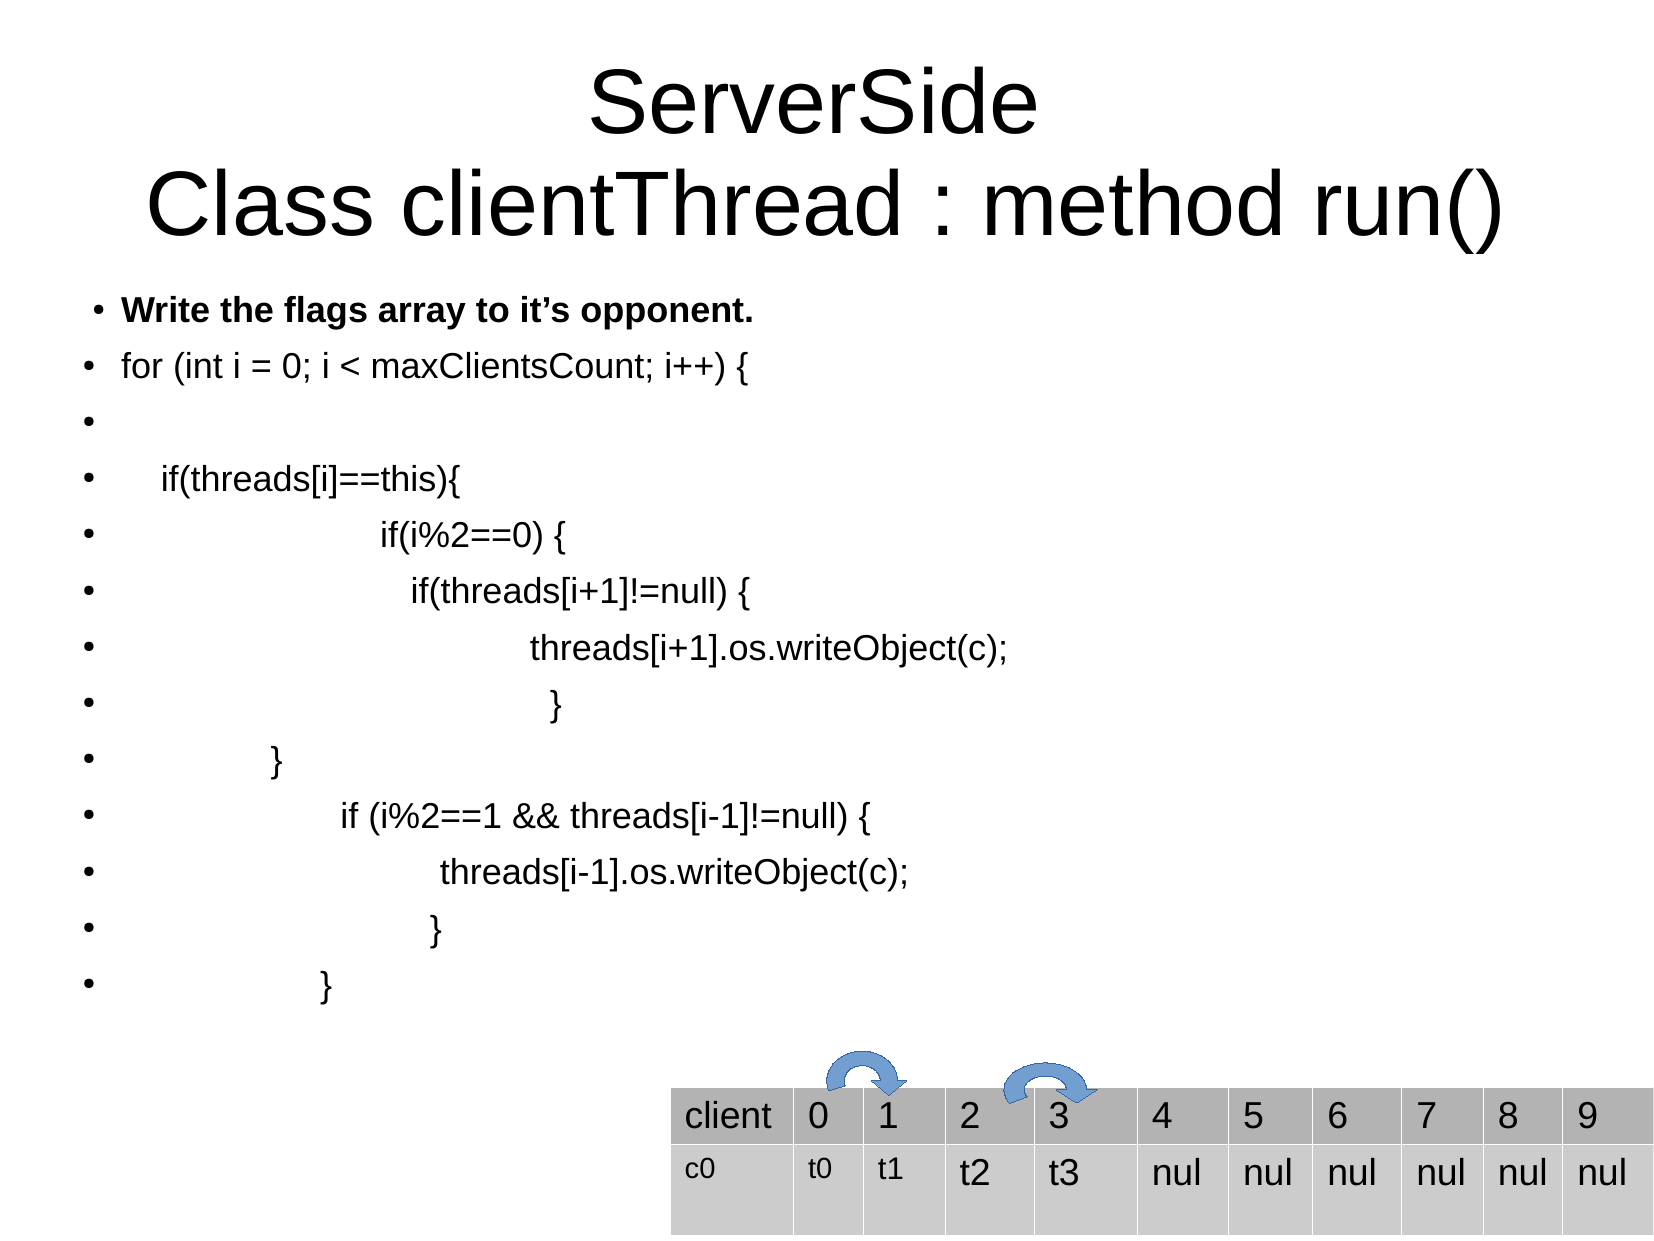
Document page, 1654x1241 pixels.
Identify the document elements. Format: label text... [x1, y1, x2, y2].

table_header 7 [1402, 1088, 1483, 1144]
table_header 4 [1138, 1088, 1228, 1144]
table_cell c0 [671, 1145, 793, 1235]
title ServerSide Class clientThread : method run() [82, 49, 1571, 257]
table_cell nul [1229, 1145, 1312, 1235]
list Write the flags array to it’s opponent. for (int i = 0; i < maxClientsCount; i++) { if(threads[i]==this){ if(i%2==0) { if(threads[i+1]!=null) { threads[i+1].os.writeObject(c); } } if (i%2==1 && threads[i-1]!=null) { threads[i-1].os.writeObject(c); } } [82, 290, 1571, 1010]
table_cell t2 [946, 1145, 1034, 1235]
table_header 1 [864, 1088, 945, 1144]
table_header 3 [1035, 1088, 1137, 1144]
table_cell nul [1402, 1145, 1483, 1235]
table_cell nul [1563, 1145, 1654, 1235]
text_box [826, 1051, 907, 1096]
table_cell t0 [794, 1145, 863, 1235]
table_cell nul [1138, 1145, 1228, 1235]
table_cell t3 [1035, 1145, 1137, 1235]
table_header 0 [794, 1088, 863, 1144]
table_header 8 [1484, 1088, 1562, 1144]
text_box [1003, 1062, 1098, 1104]
table_cell nul [1313, 1145, 1401, 1235]
table_header 9 [1563, 1088, 1654, 1144]
table_cell t1 [864, 1145, 945, 1235]
table_header 6 [1313, 1088, 1401, 1144]
table_header 2 [946, 1088, 1034, 1144]
table_header client [671, 1088, 793, 1144]
table_cell nul [1484, 1145, 1562, 1235]
table_header 5 [1229, 1088, 1312, 1144]
